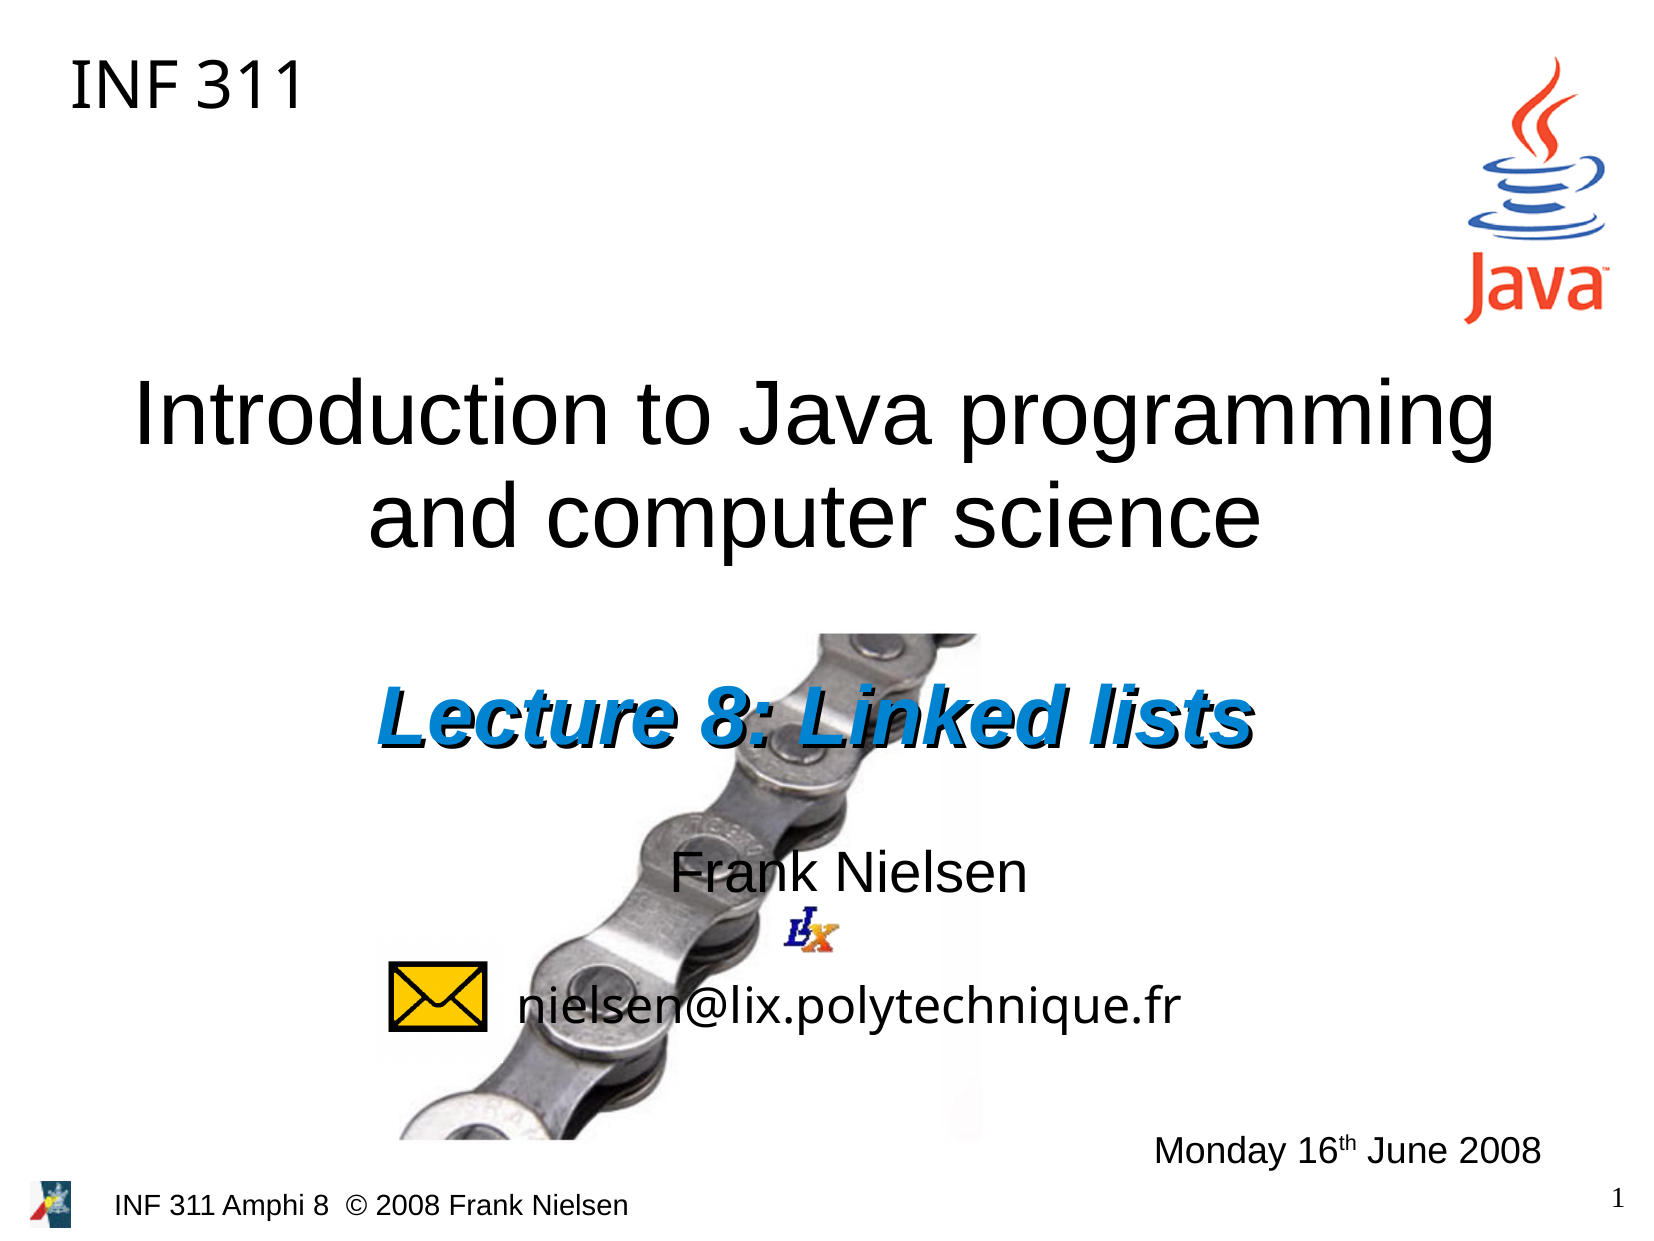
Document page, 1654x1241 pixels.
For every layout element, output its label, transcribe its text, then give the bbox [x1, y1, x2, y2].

picture [29, 1181, 71, 1228]
picture [1446, 48, 1625, 331]
picture [773, 891, 857, 978]
picture [372, 770, 981, 1178]
text_box INF 311 [55, 29, 266, 126]
text_box Monday 16th June 2008 [1139, 1122, 1557, 1181]
text_box Introduction to Java programming and computer science Lecture 8: Linked lists [118, 354, 1515, 770]
text_box Frank Nielsen nielsen@lix.polytechnique.fr [501, 832, 1183, 1038]
